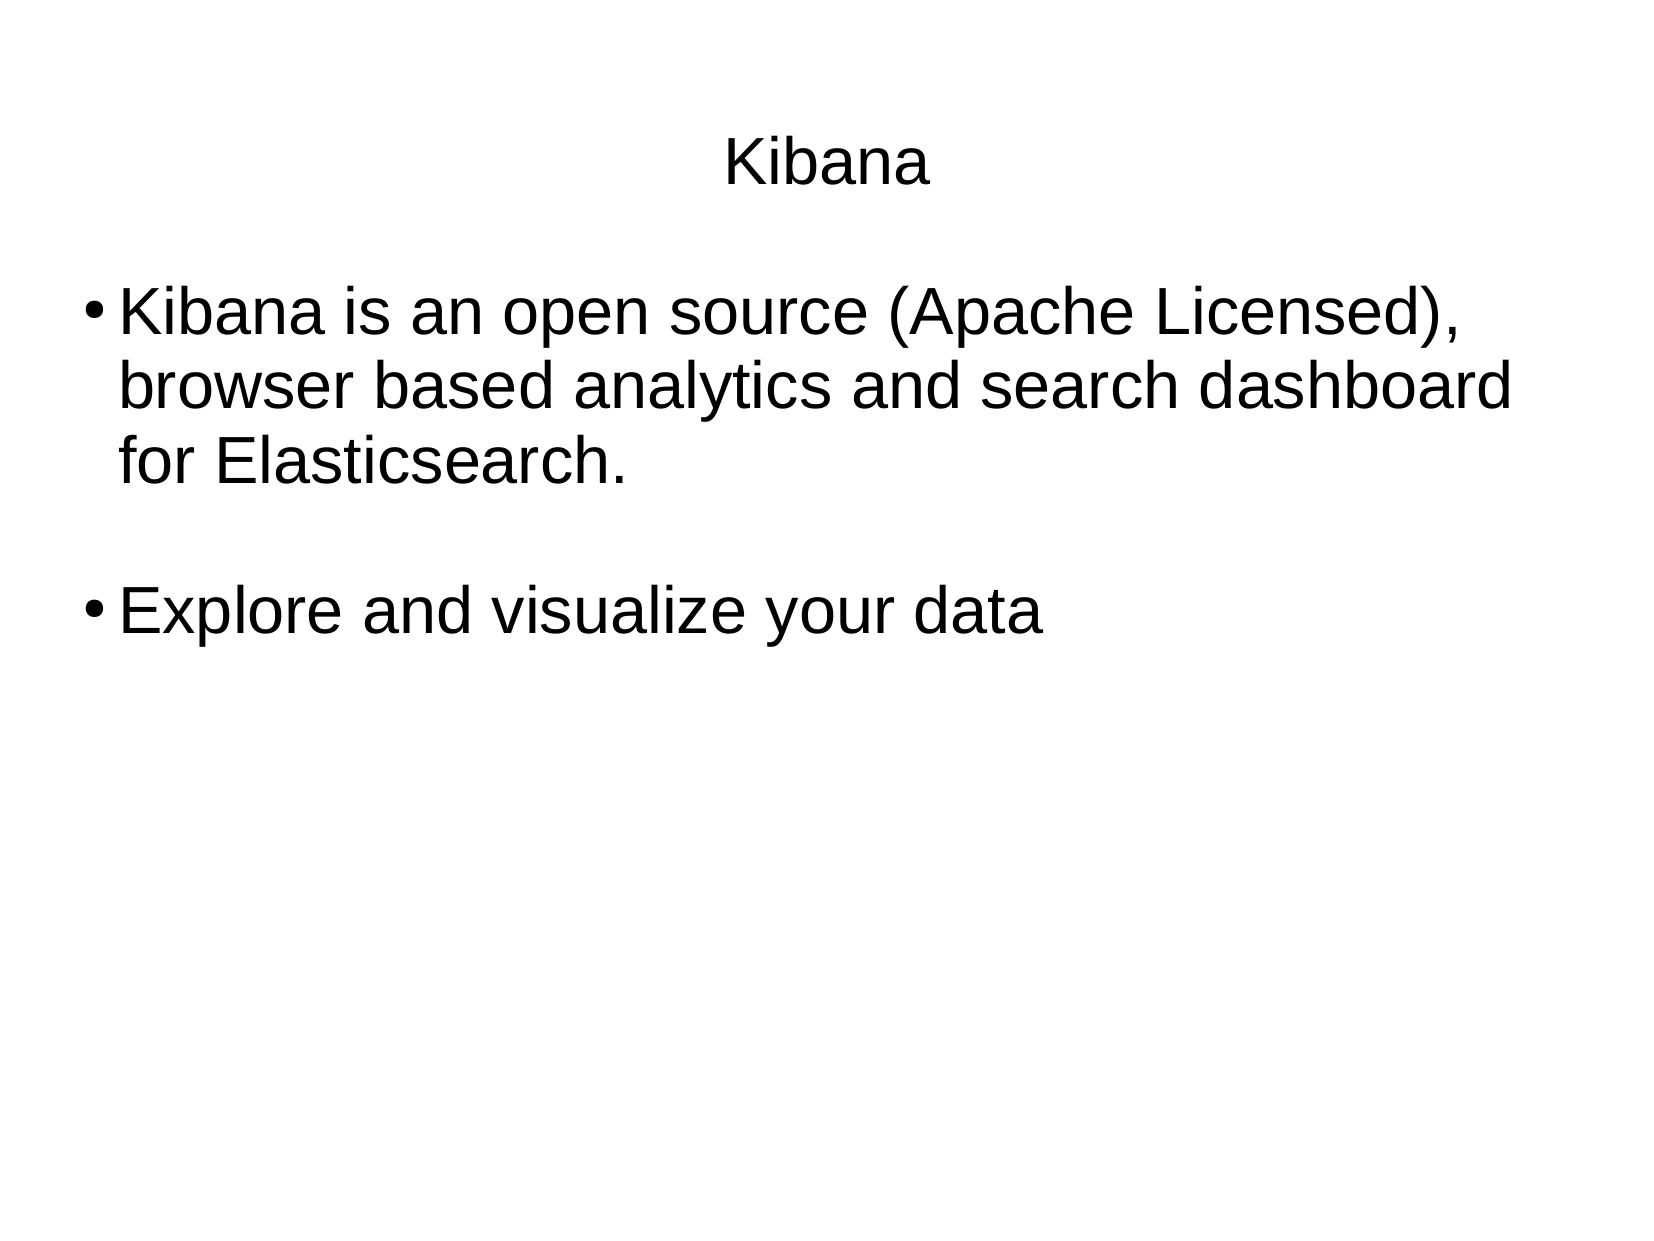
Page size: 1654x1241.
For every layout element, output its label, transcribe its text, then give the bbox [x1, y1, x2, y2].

subtitle Kibana Kibana is an open source (Apache Licensed), browser based analytics and search dashboard for Elasticsearch. Explore and visualize your data [82, 49, 1571, 1010]
